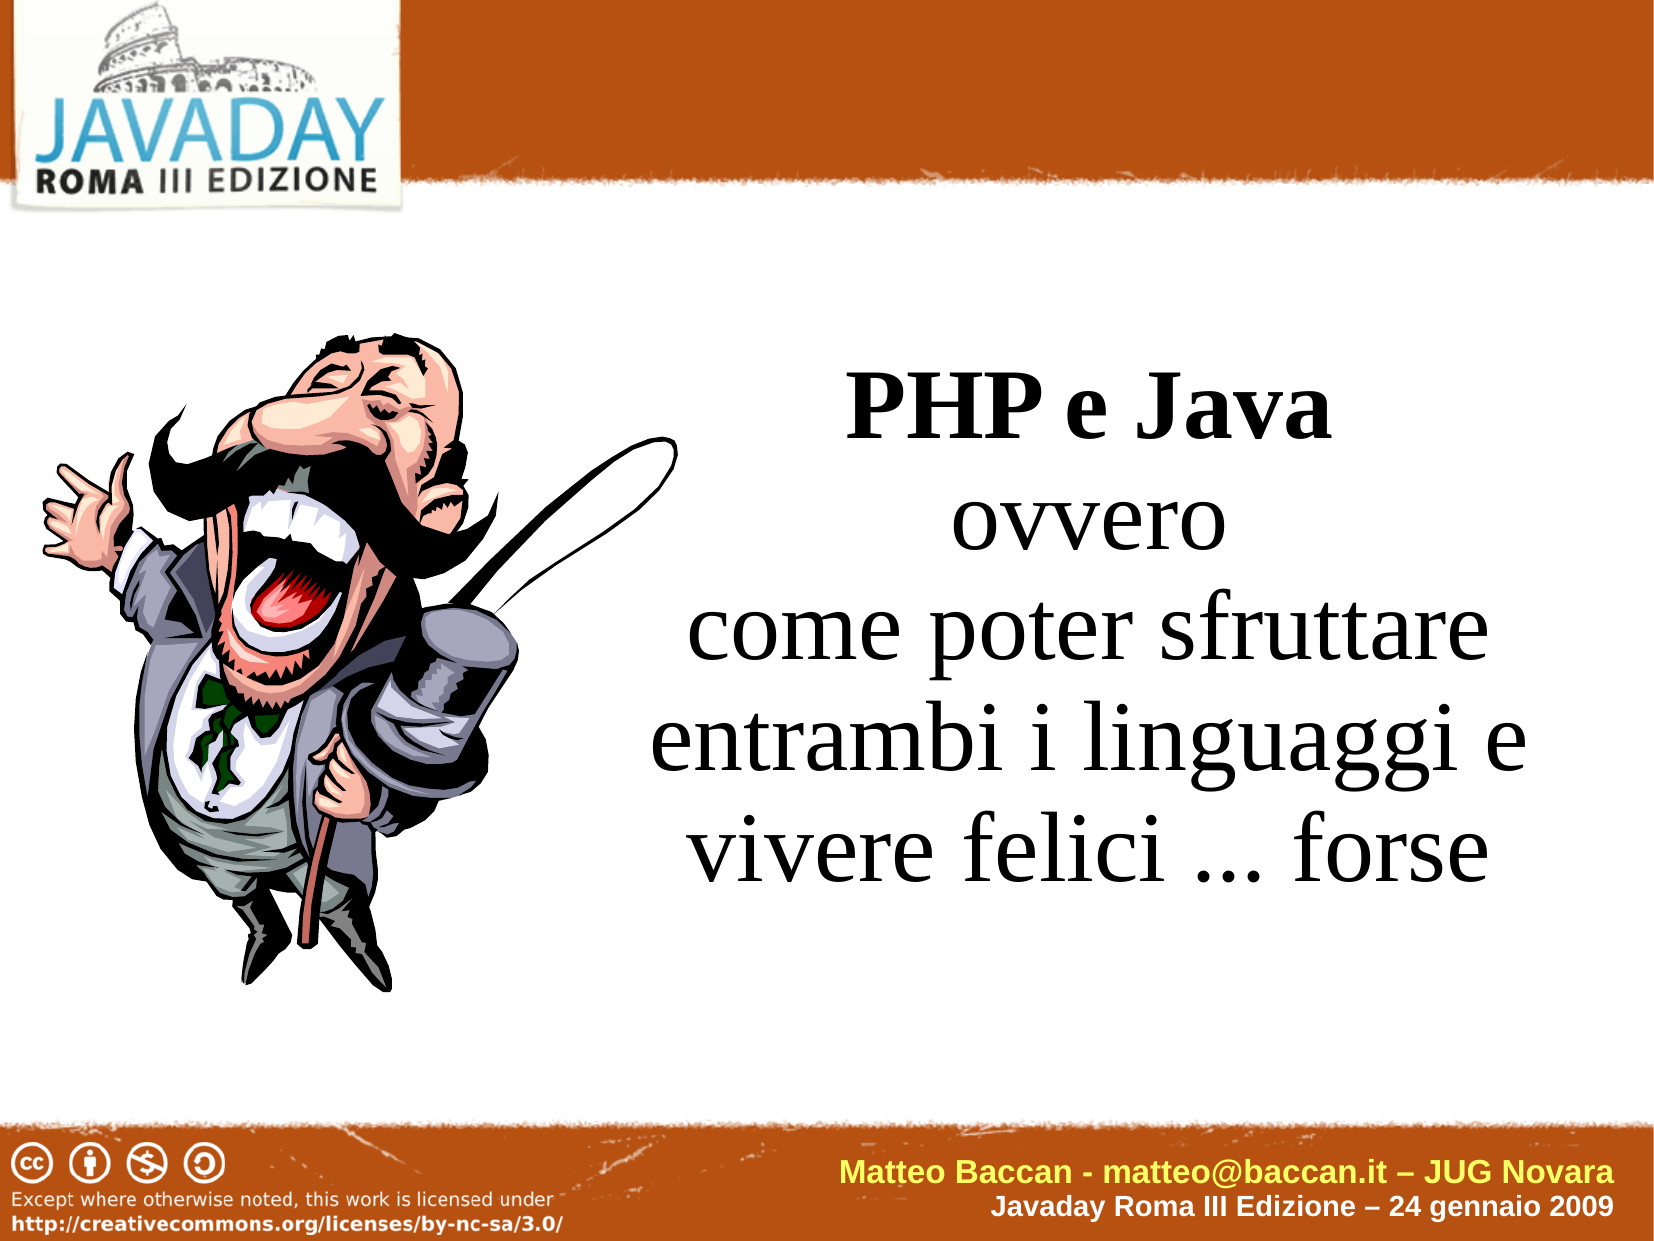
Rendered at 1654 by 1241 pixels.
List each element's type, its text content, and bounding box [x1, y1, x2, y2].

picture [35, 324, 688, 1003]
picture [0, 1007, 1654, 1241]
text_box PHP e Java ovvero come poter sfruttare entrambi i linguaggi e vivere felici ... forse [567, 342, 1612, 911]
picture [0, 0, 1654, 231]
